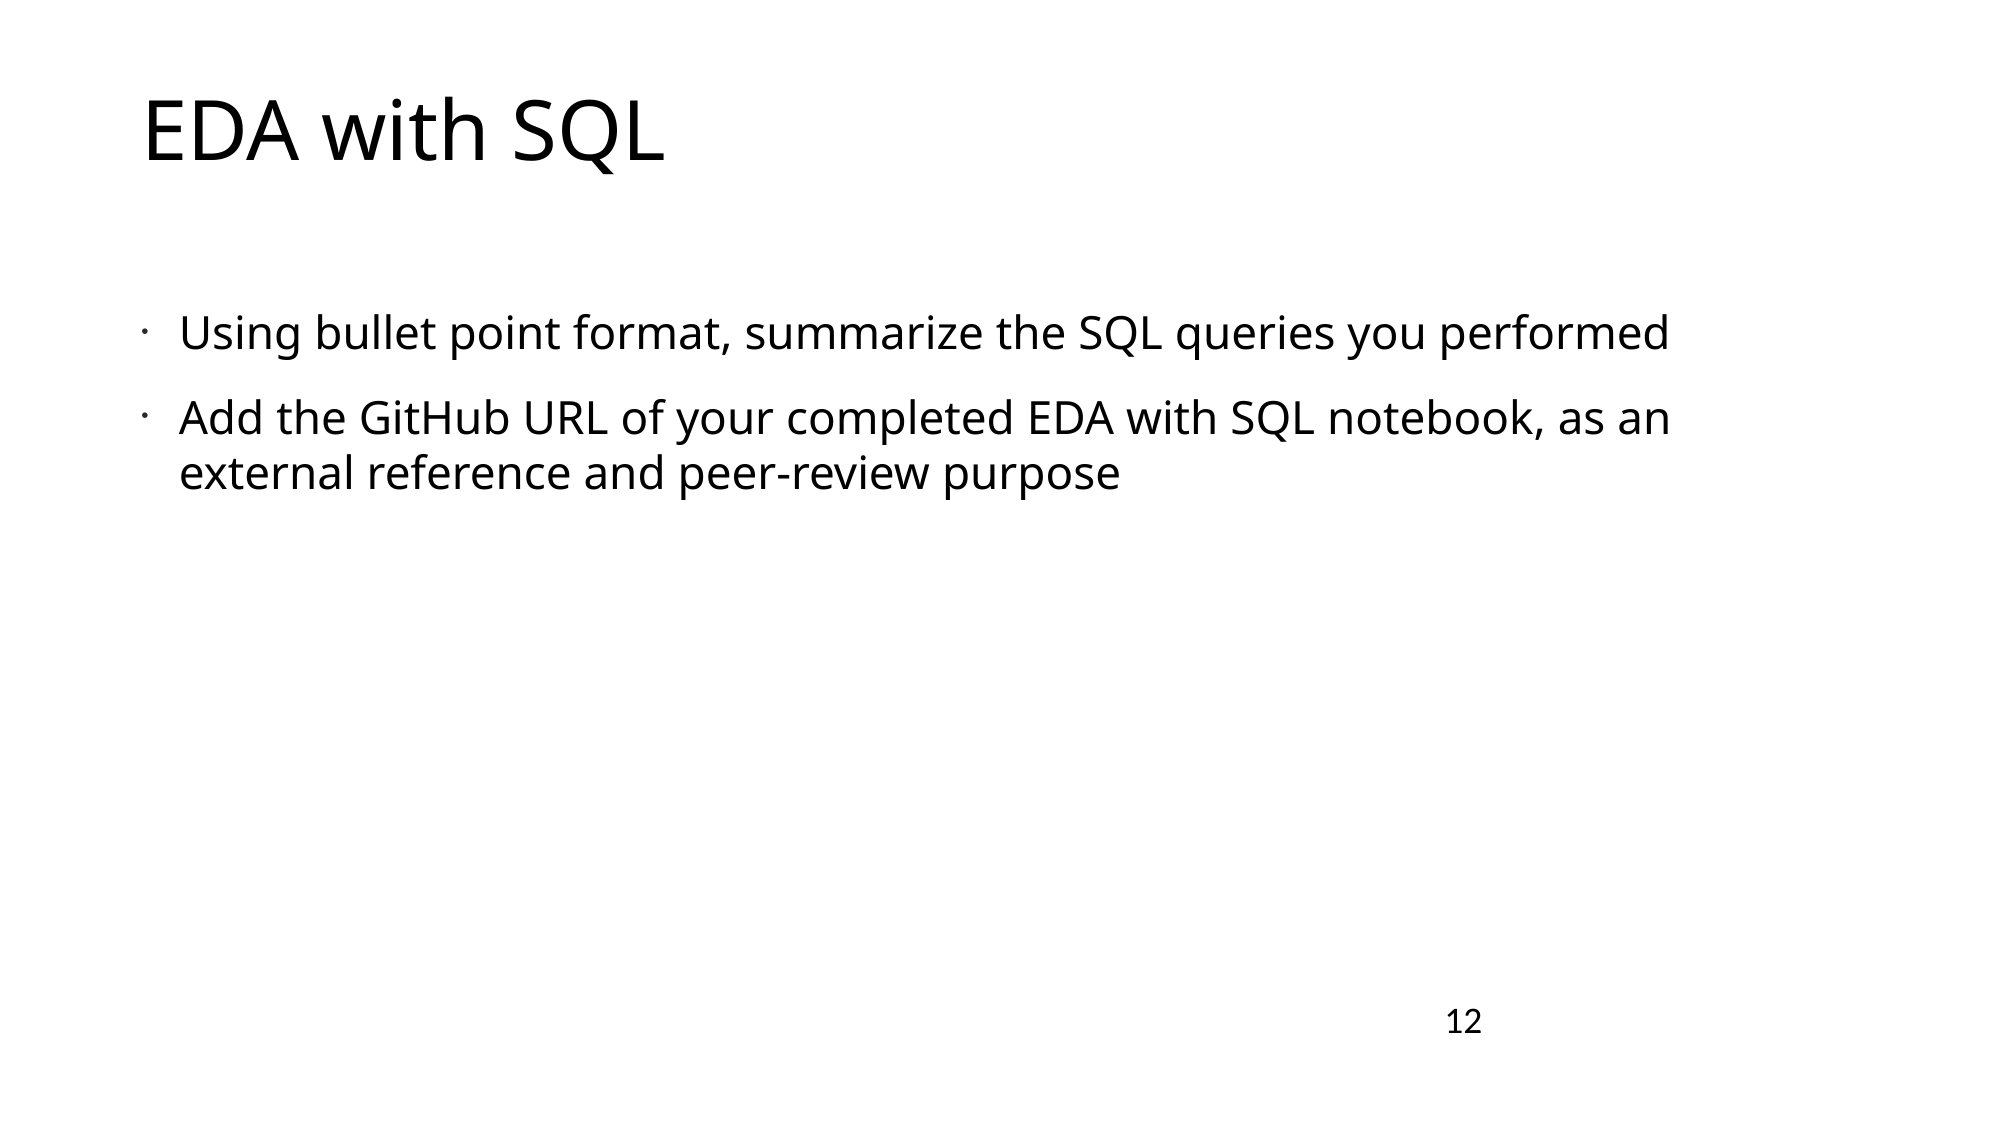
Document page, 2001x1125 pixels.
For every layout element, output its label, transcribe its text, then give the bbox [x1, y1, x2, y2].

text_box EDA with SQL [126, 88, 1852, 179]
slide_number <szám> [1429, 988, 1880, 1055]
list Using bullet point format, summarize the SQL queries you performed Add the GitHub URL of your completed EDA with SQL notebook, as an external reference and peer-review purpose [126, 296, 1725, 1011]
